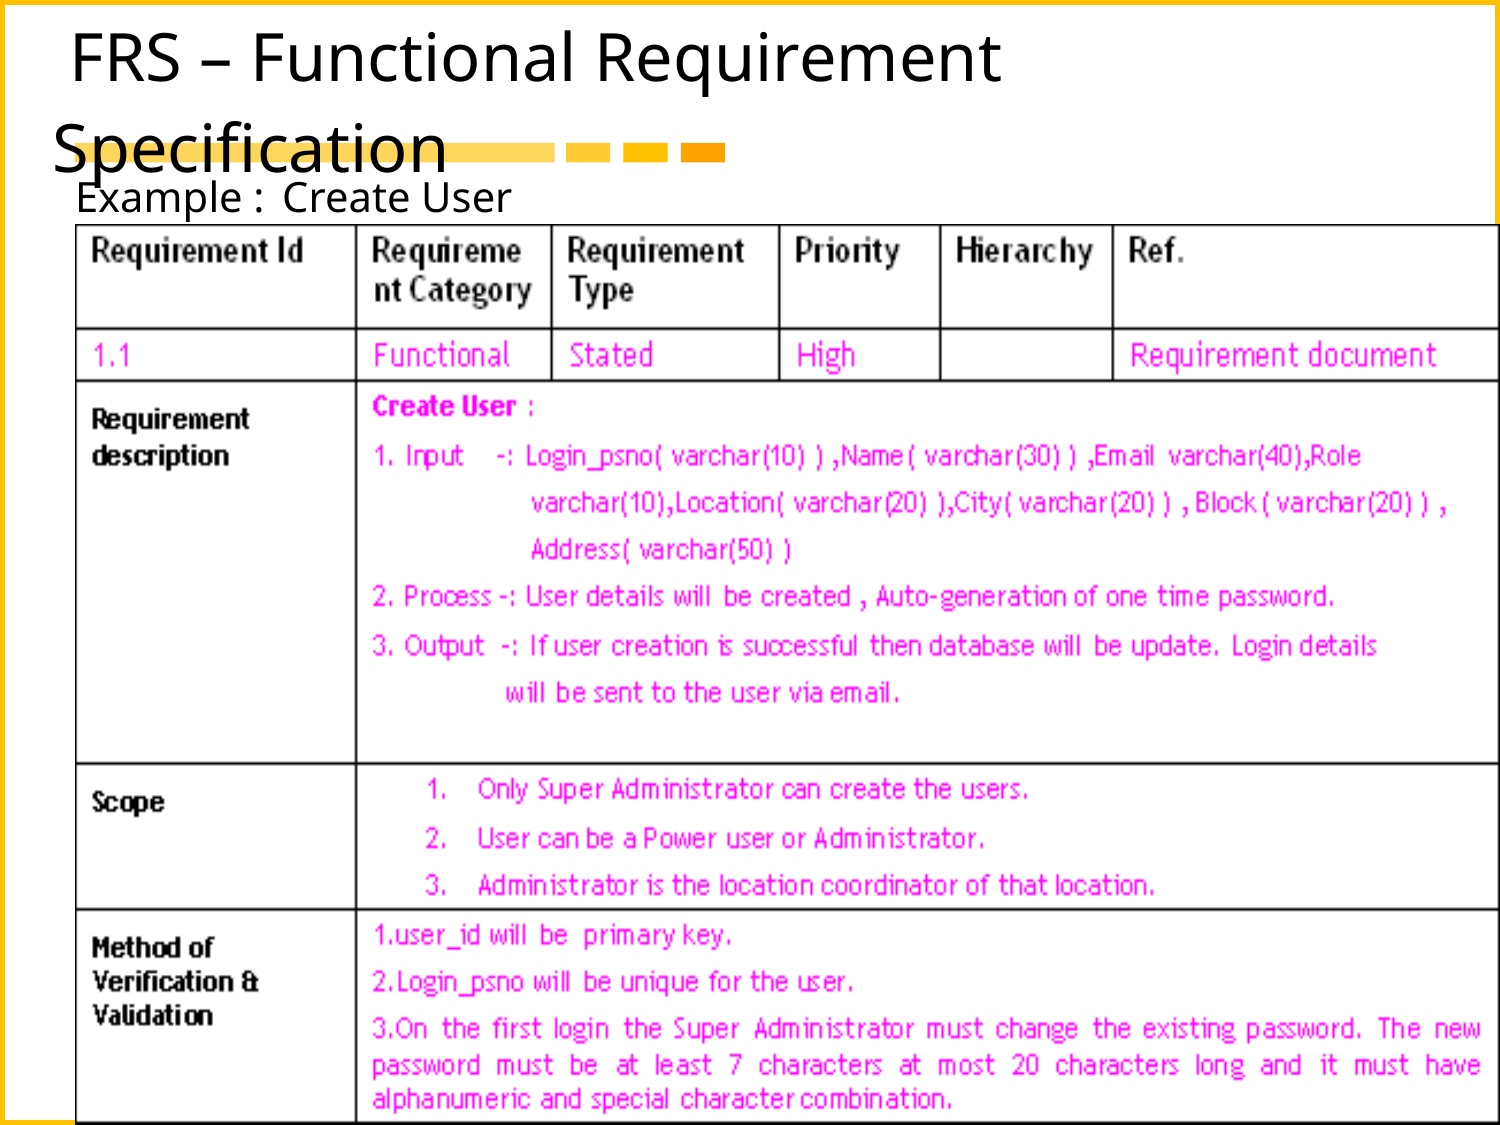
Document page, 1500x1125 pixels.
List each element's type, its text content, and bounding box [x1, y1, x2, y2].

picture [75, 224, 1500, 1125]
text_box Example : Create User [75, 149, 532, 224]
title FRS – Functional Requirement Specification [37, 37, 1388, 166]
